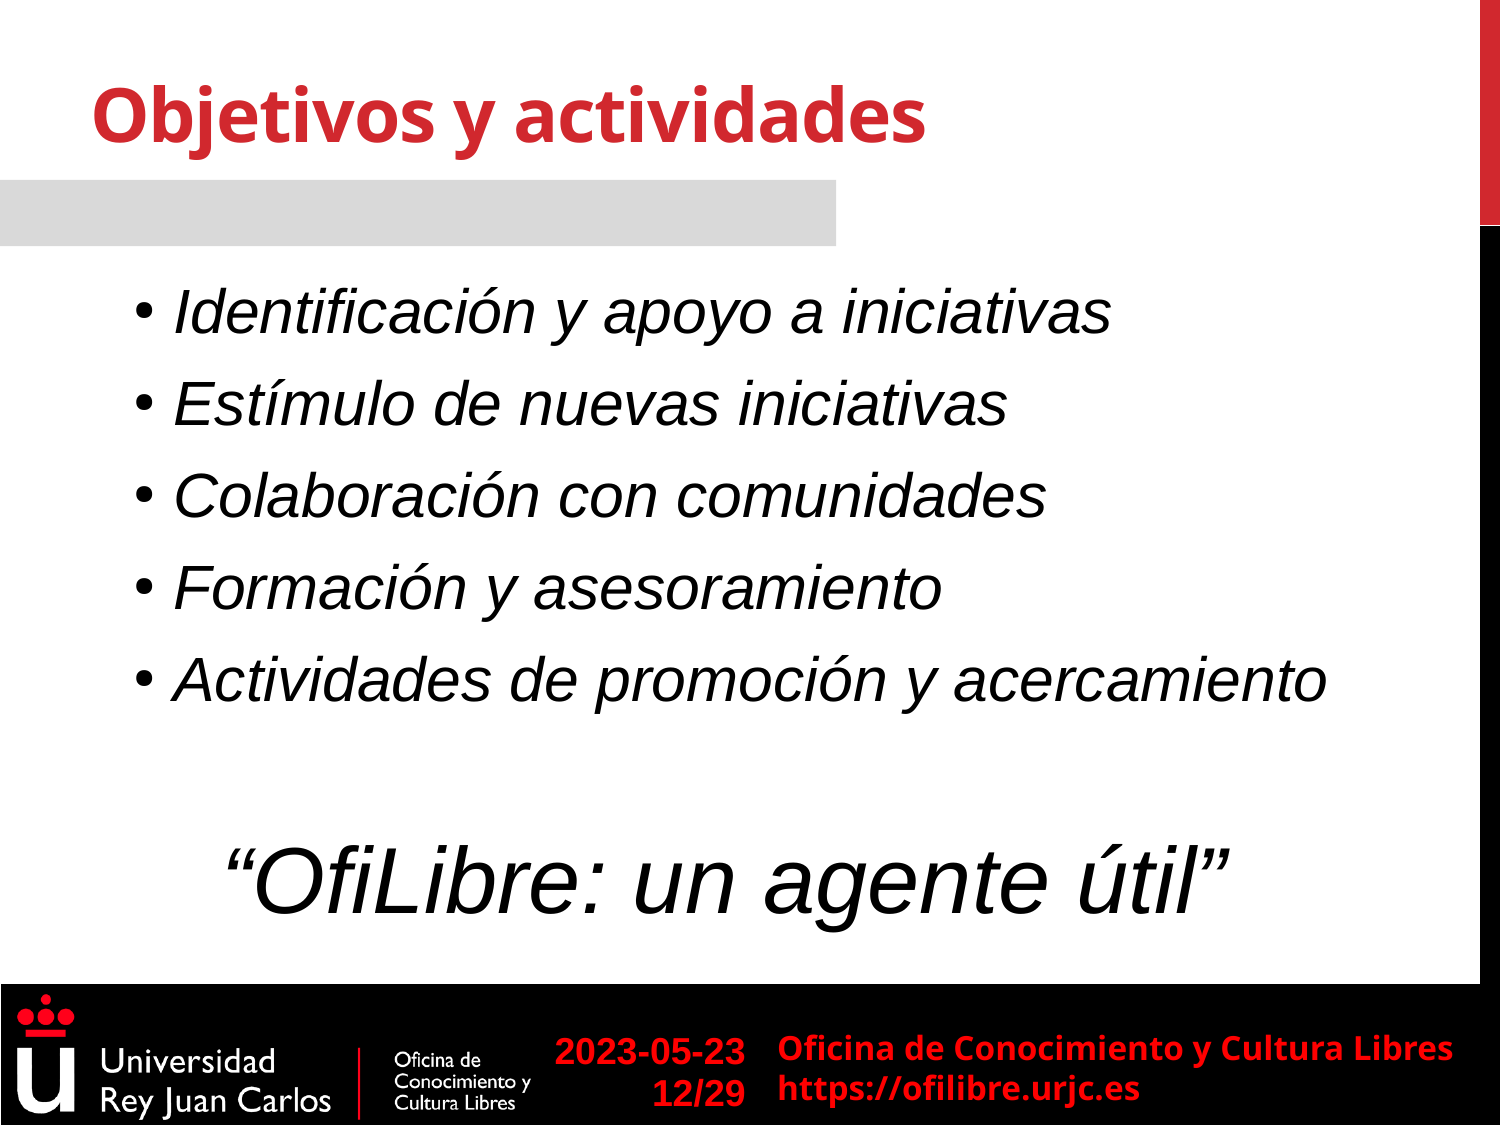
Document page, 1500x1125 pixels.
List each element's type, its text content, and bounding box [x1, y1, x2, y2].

text_box Objetivos y actividades [0, 24, 1326, 172]
picture [17, 994, 531, 1120]
title [75, 15, 1425, 172]
list Identificación y apoyo a iniciativas Estímulo de nuevas iniciativas Colaboración con comunidades Formación y asesoramiento Actividades de promoción y acercamiento “OfiLibre: un agente útil” [105, 270, 1351, 961]
